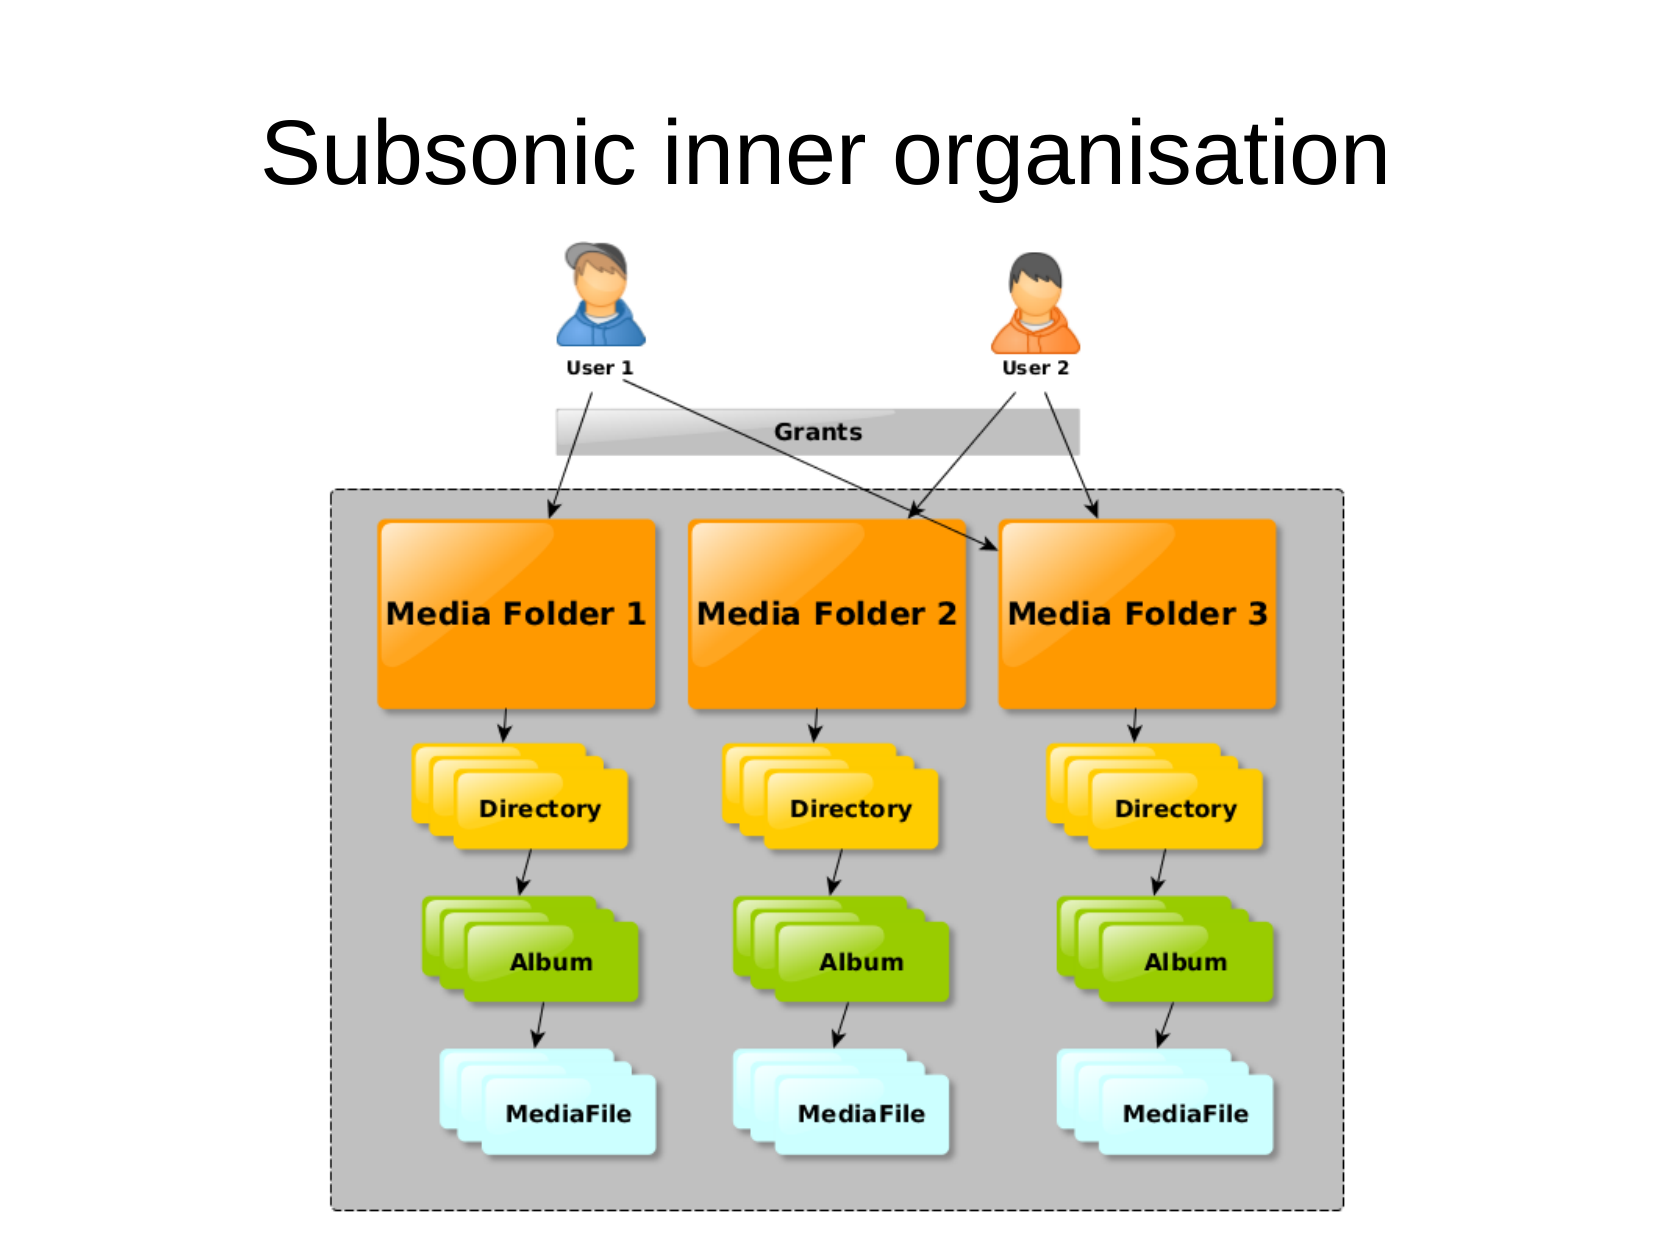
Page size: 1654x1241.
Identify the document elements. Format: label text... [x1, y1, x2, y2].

title Subsonic inner organisation [82, 49, 1571, 257]
picture [307, 212, 1368, 1235]
